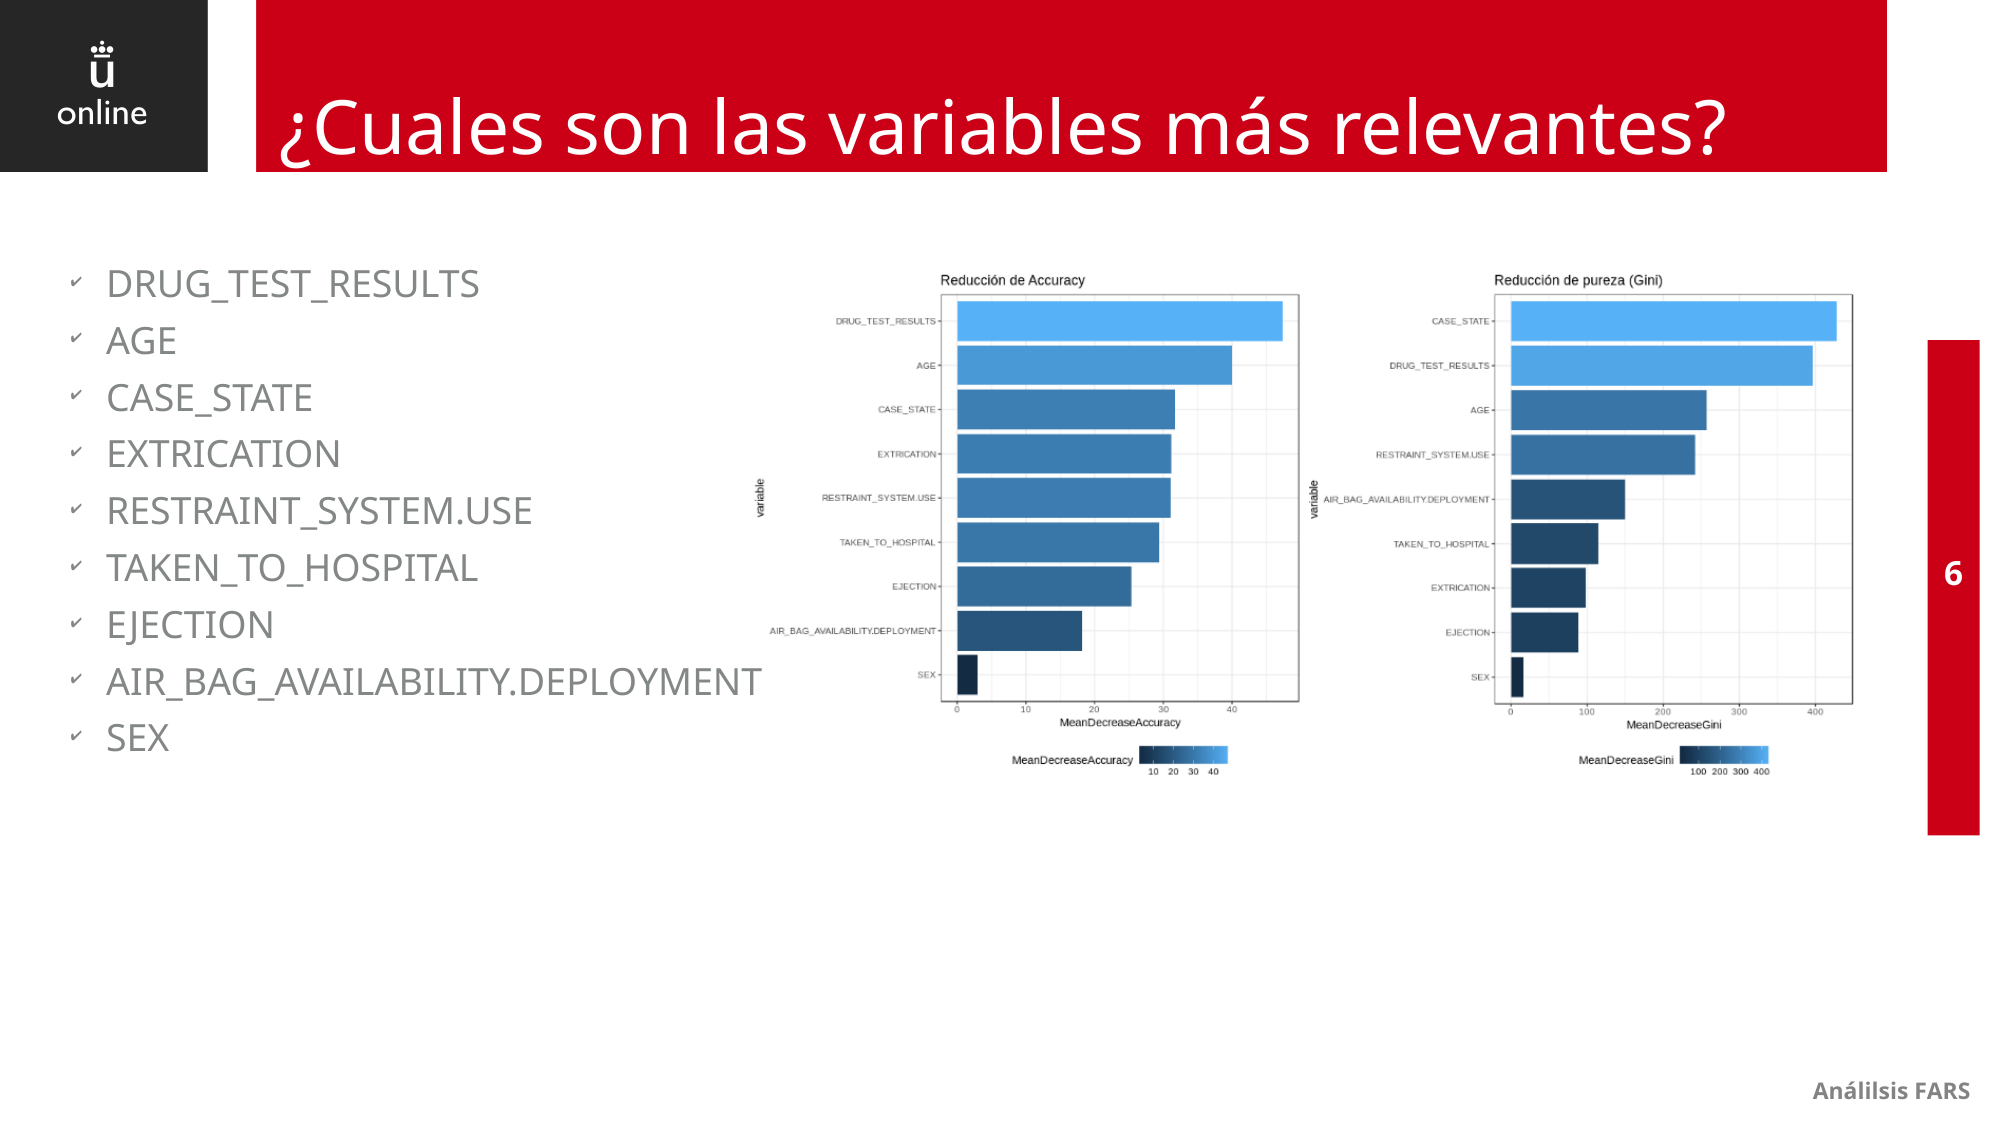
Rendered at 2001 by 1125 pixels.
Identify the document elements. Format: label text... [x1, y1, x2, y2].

footer Análilsis FARS [671, 1060, 1986, 1121]
picture [40, 26, 164, 150]
picture [739, 259, 1855, 800]
title ¿Cuales son las variables más relevantes? [264, 44, 1819, 178]
text_box DRUG_TEST_RESULTS AGE CASE_STATE EXTRICATION RESTRAINT_SYSTEM.USE TAKEN_TO_HOSPITAL EJECTION AIR_BAG_AVAILABILITY.DEPLOYMENT SEX [70, 259, 1529, 438]
slide_number <número> [1898, 544, 2000, 605]
